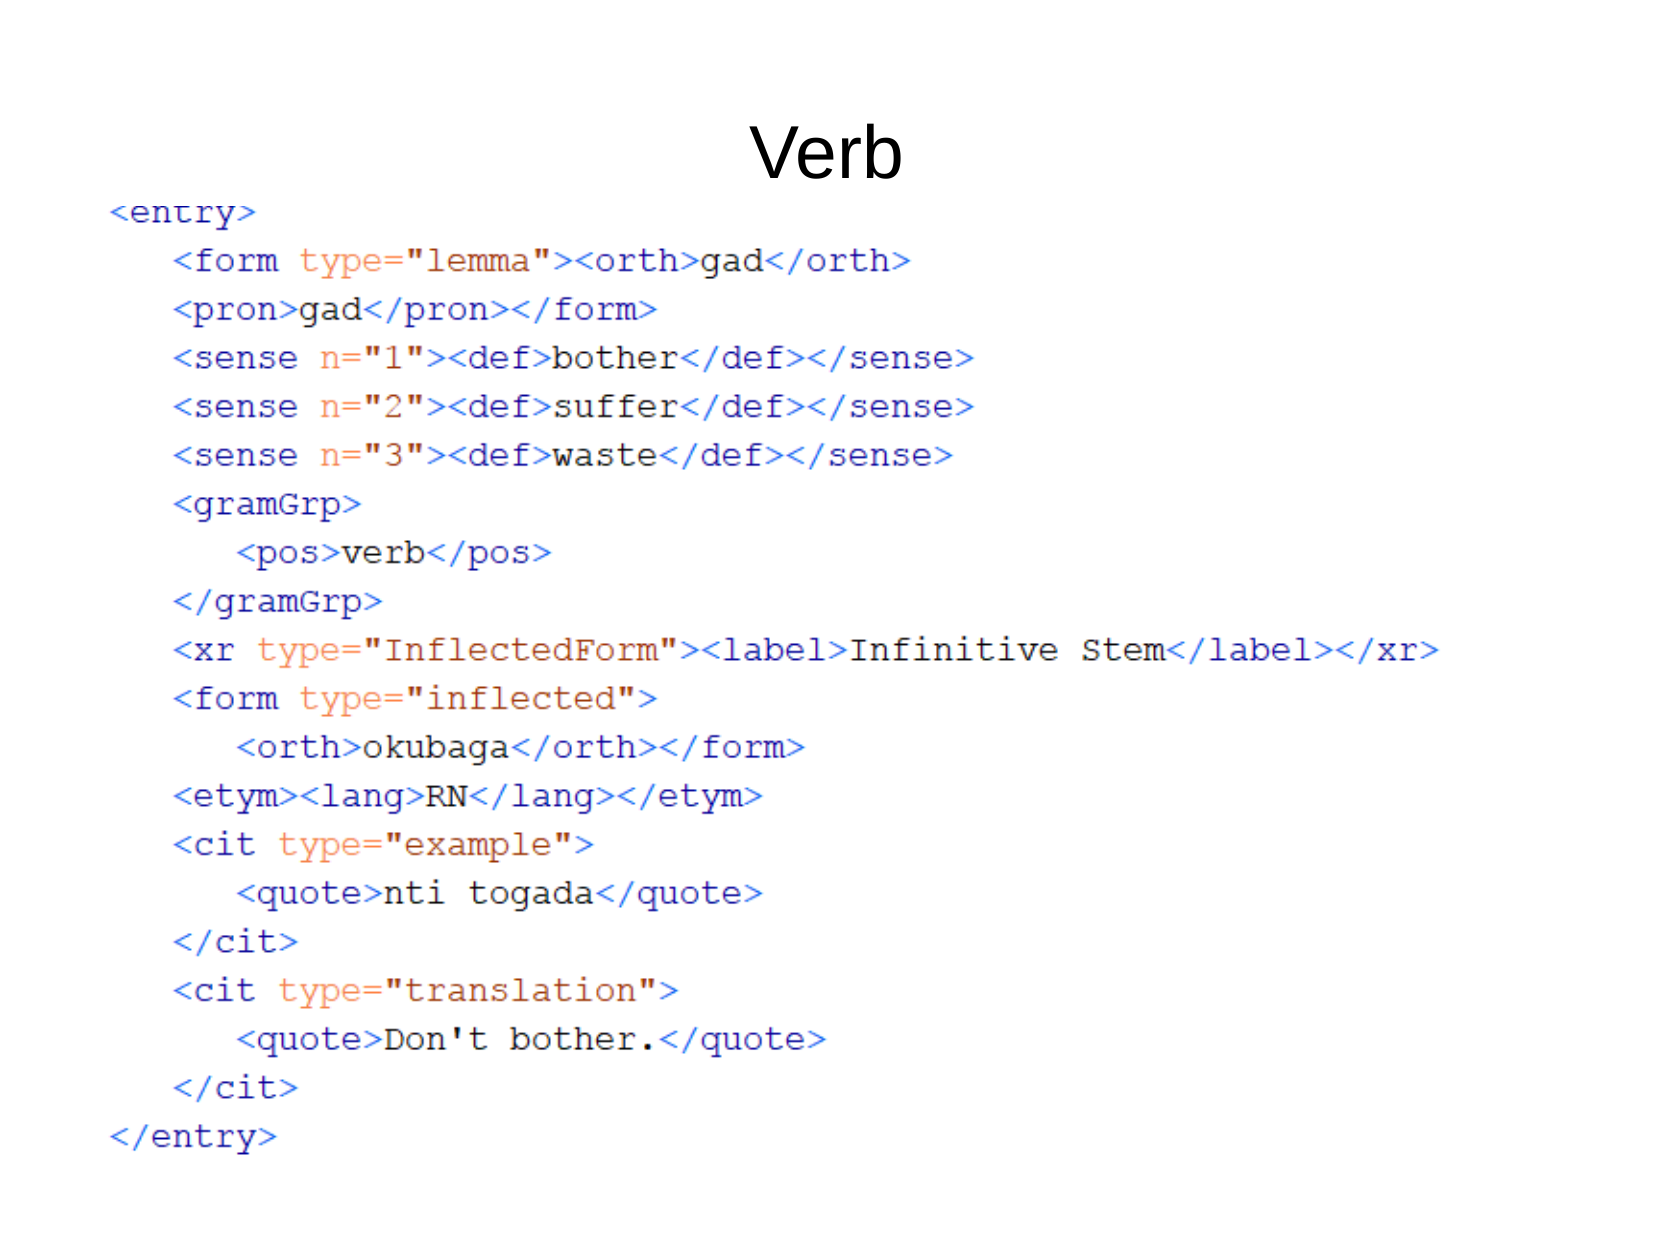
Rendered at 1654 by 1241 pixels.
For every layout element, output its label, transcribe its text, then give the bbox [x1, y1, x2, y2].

picture [88, 257, 1565, 1211]
title Verb [82, 49, 1571, 257]
